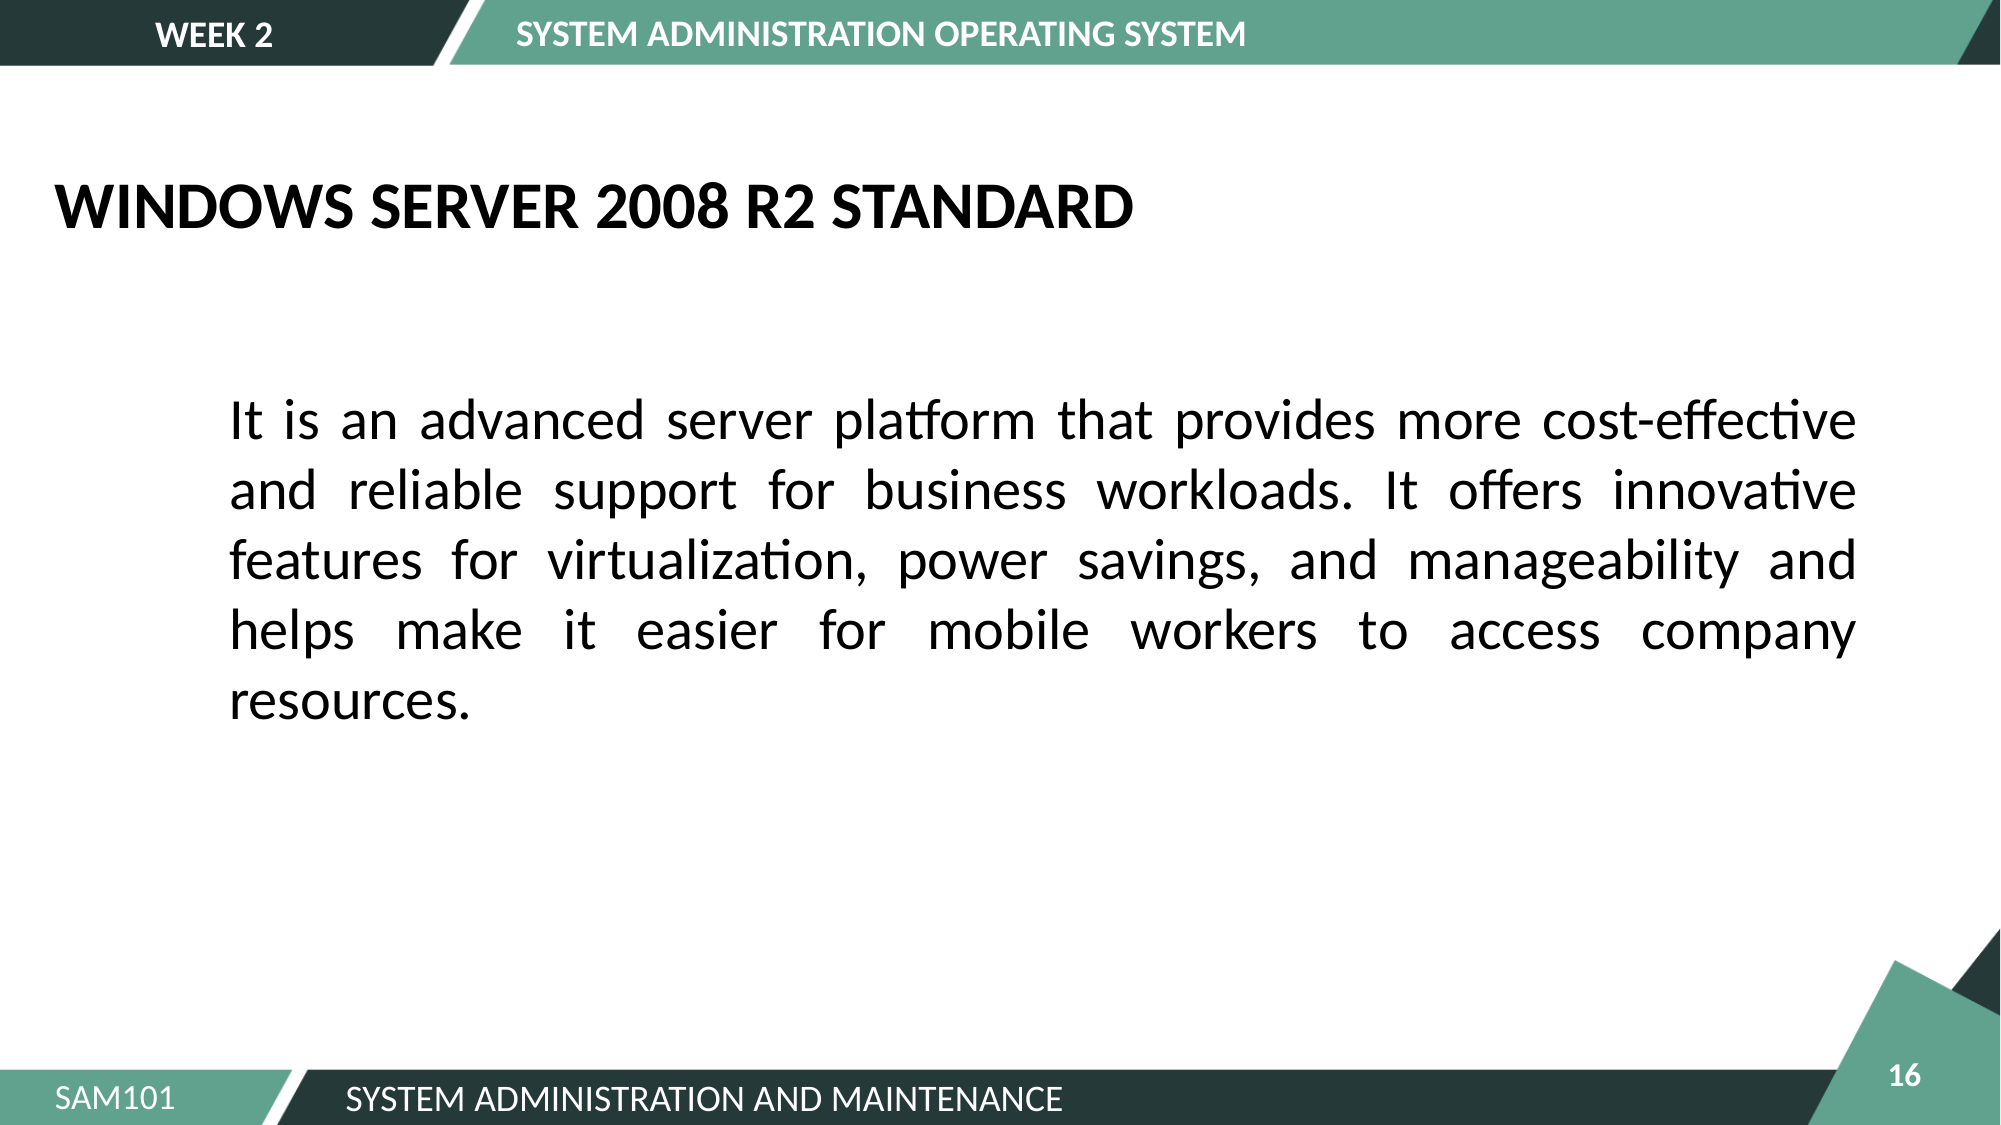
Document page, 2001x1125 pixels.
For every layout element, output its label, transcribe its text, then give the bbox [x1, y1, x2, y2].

slide_number <number> [1486, 1042, 1937, 1103]
text_box It is an advanced server platform that provides more cost-effective and reliable support for business workloads. It offers innovative features for virtualization, power savings, and manageability and helps make it easier for mobile workers to access company resources. [214, 366, 1873, 747]
text_box WEEK 2 [98, 2, 331, 63]
text_box SYSTEM ADMINISTRATION AND MAINTENANCE [330, 1066, 1332, 1125]
picture [0, 0, 2001, 1125]
text_box SYSTEM ADMINISTRATION OPERATING SYSTEM [501, 1, 1937, 62]
text_box WINDOWS SERVER 2008 R2 STANDARD [39, 156, 1371, 259]
text_box SAM101 [39, 1066, 233, 1125]
